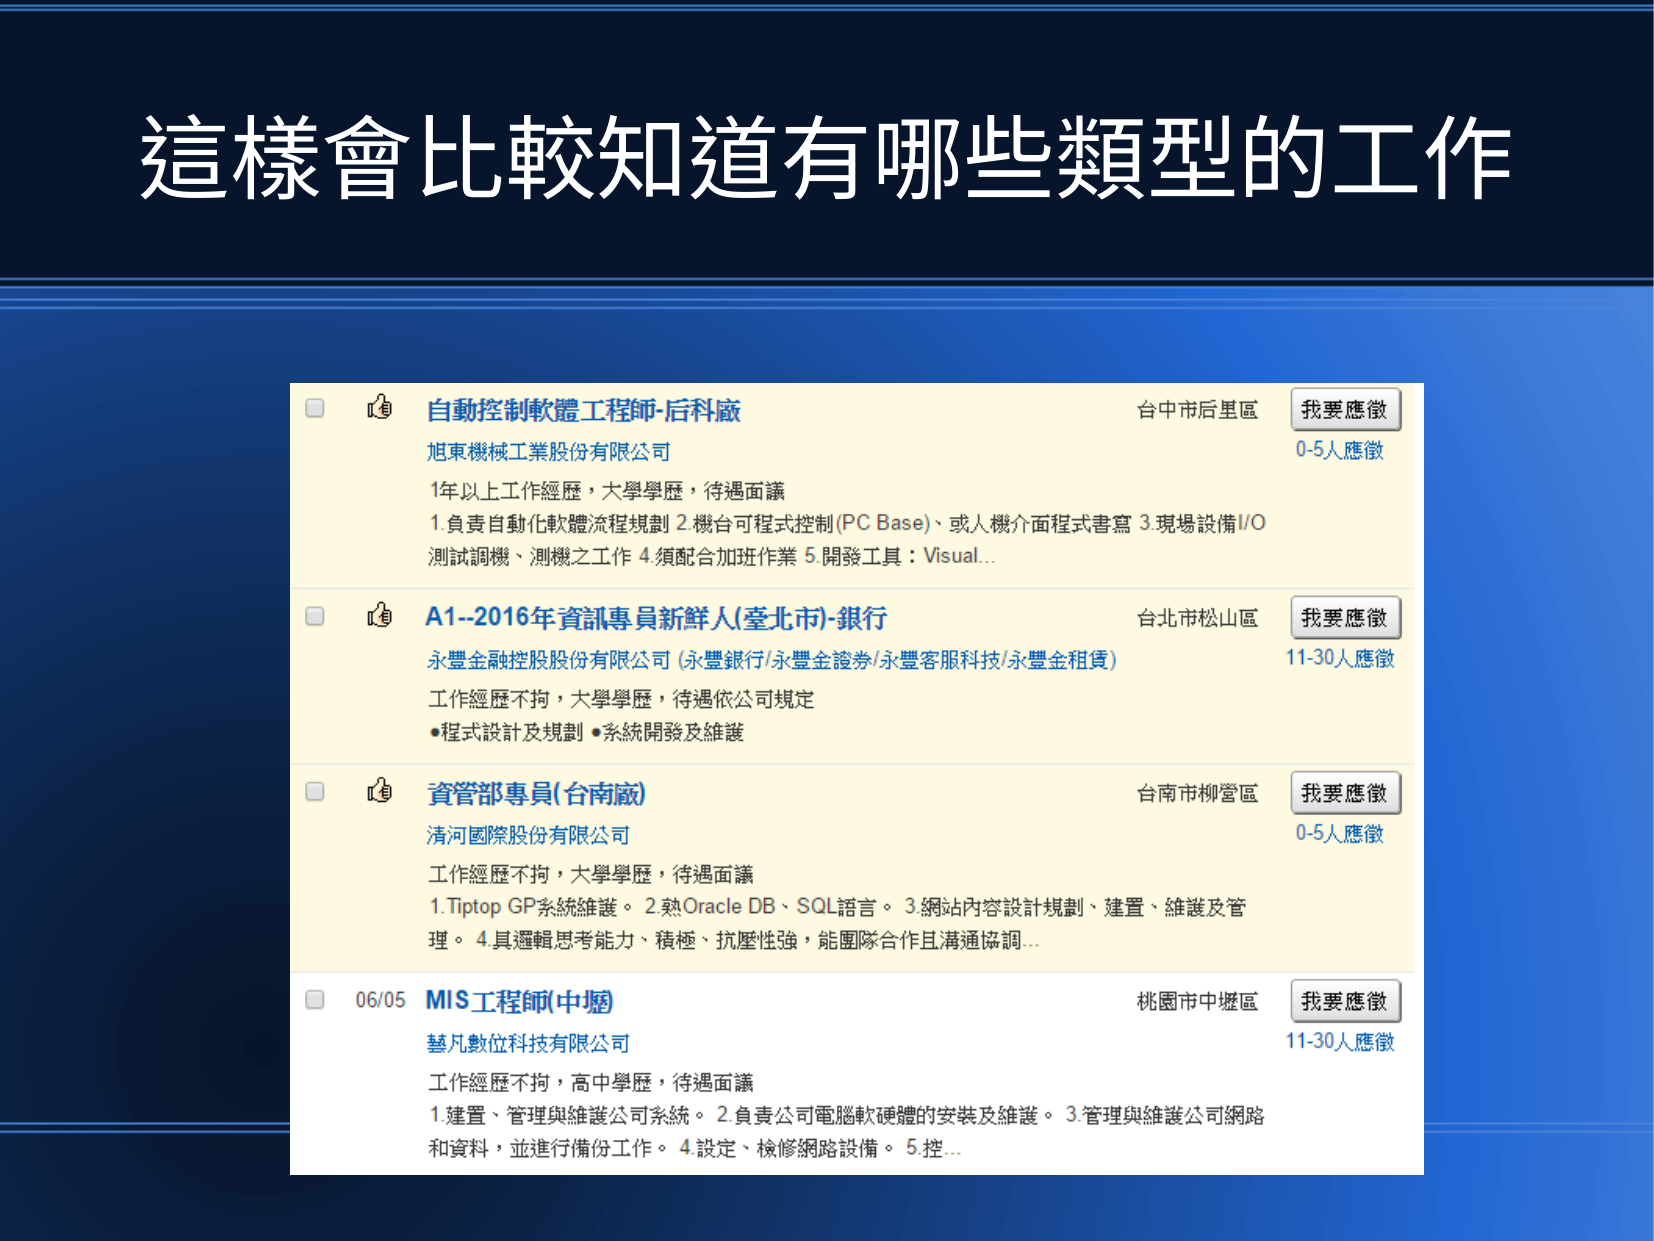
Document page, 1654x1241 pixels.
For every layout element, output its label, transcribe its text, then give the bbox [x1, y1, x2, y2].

picture [0, 0, 1654, 1241]
title 這樣會比較知道有哪些類型的工作 [82, 49, 1571, 257]
